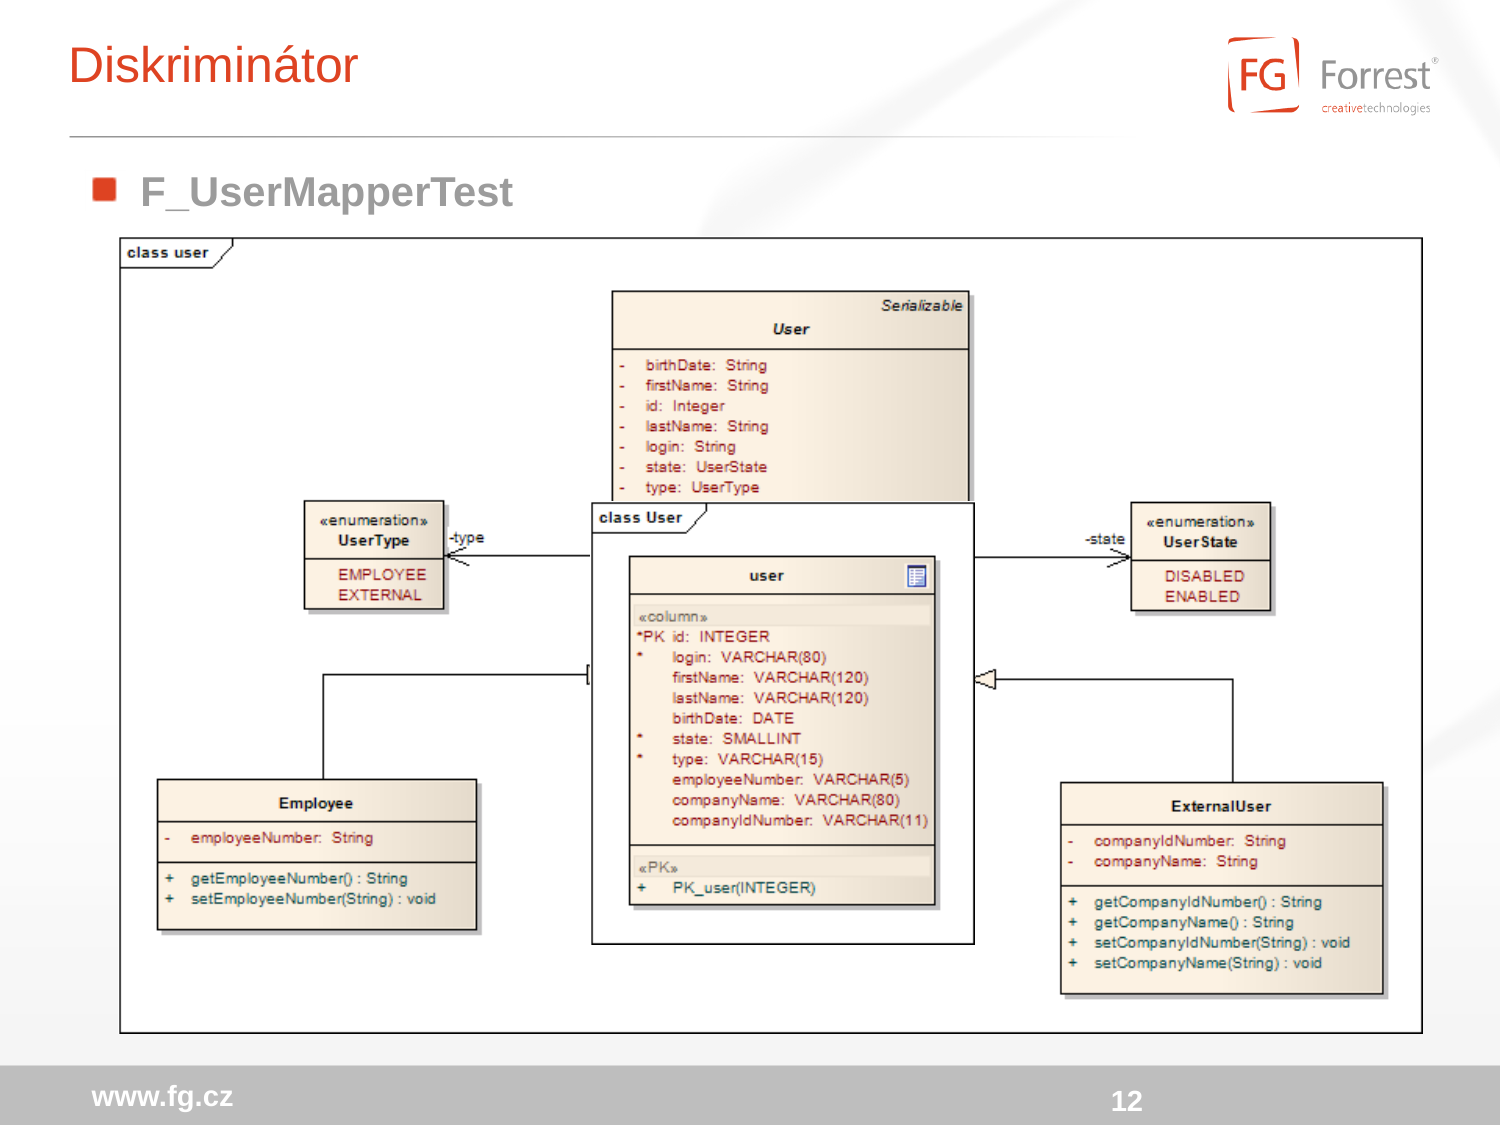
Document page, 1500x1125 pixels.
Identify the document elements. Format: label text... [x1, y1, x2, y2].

picture [0, 0, 1500, 1125]
footer www.fg.cz [76, 1070, 951, 1125]
slide_number <číslo> [1096, 1074, 1454, 1125]
list F_UserMapperTest [69, 157, 1420, 1013]
title Diskriminátor [53, 24, 1212, 150]
